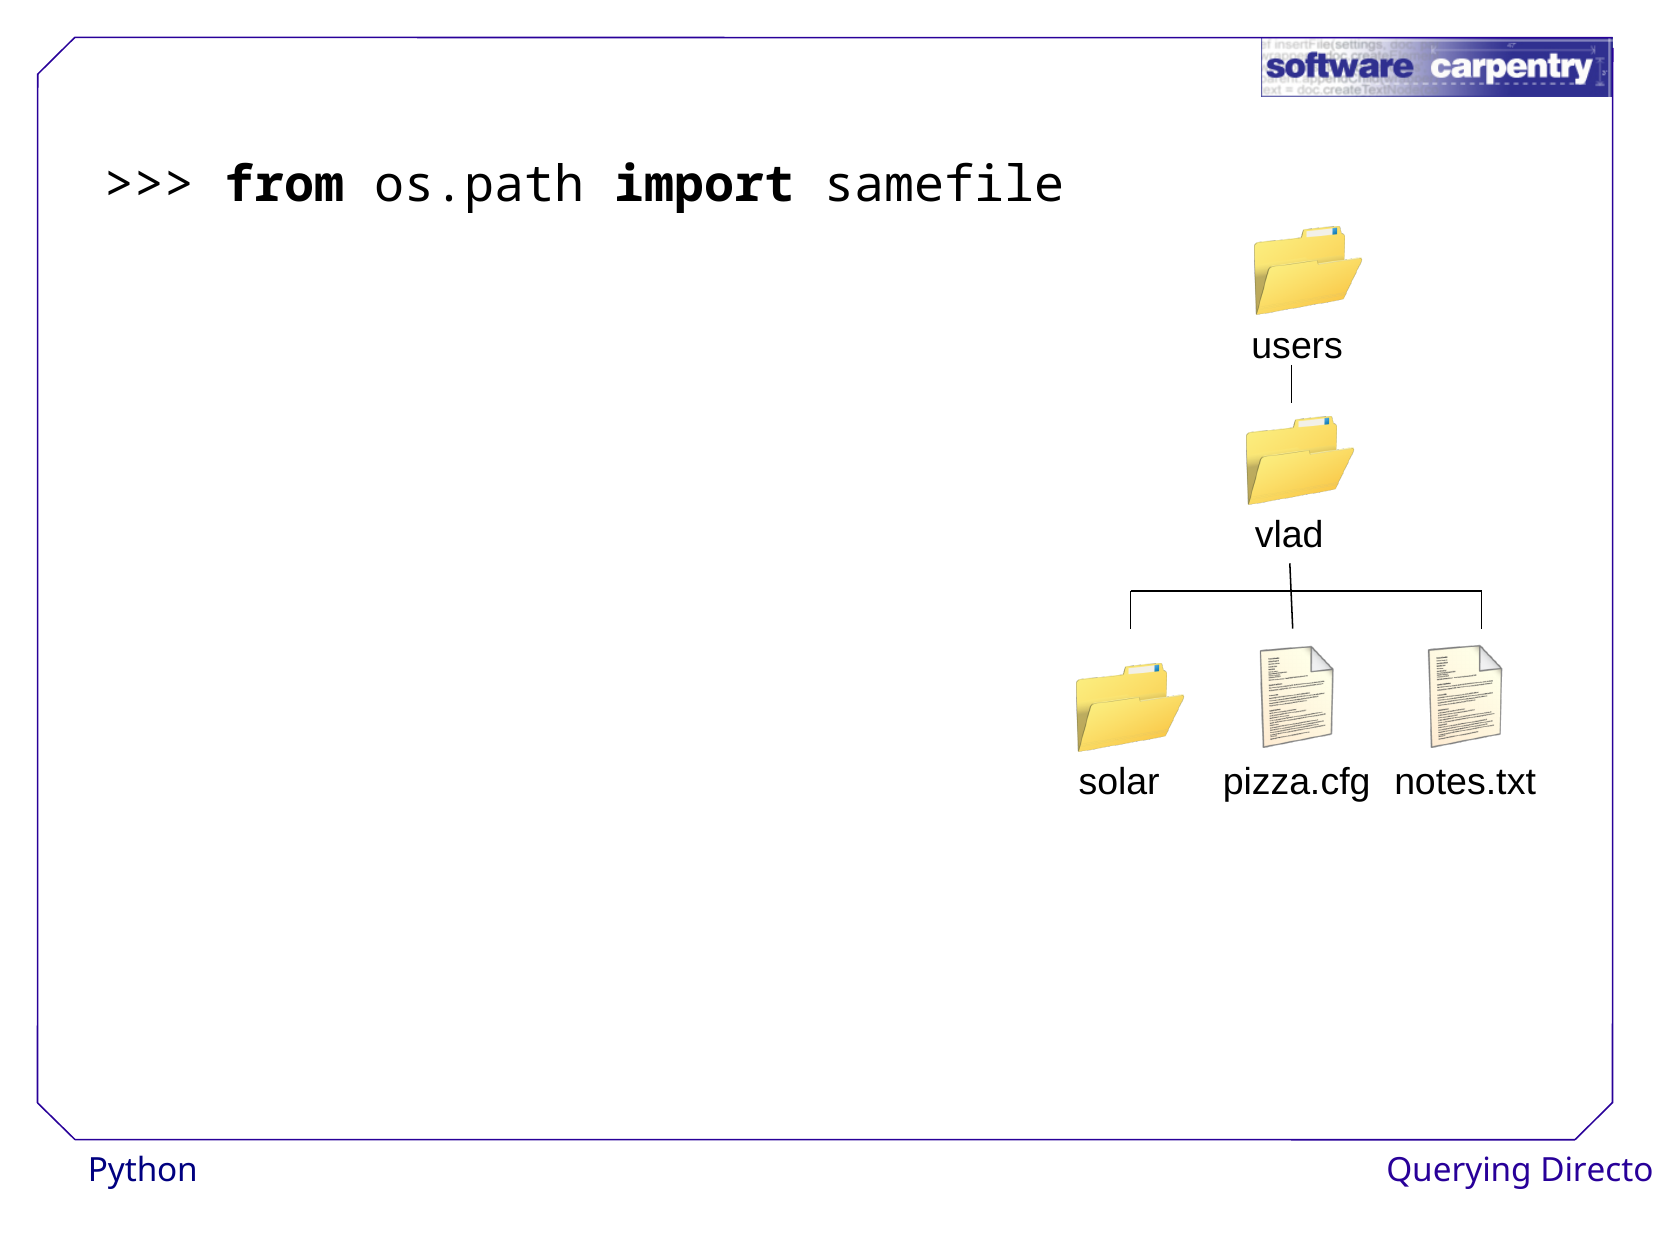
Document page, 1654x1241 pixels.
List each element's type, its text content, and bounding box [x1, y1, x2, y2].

text_box pizza.cfg [1208, 753, 1379, 811]
text_box solar [1063, 753, 1175, 811]
picture [1408, 638, 1523, 753]
picture [1261, 39, 1613, 97]
picture [1242, 402, 1358, 518]
picture [1240, 639, 1354, 753]
picture [1250, 212, 1366, 328]
picture [1072, 649, 1188, 765]
text_box notes.txt [1379, 753, 1552, 811]
text_box vlad [1240, 506, 1339, 564]
text_box users [1236, 316, 1358, 375]
text_box >>> from os.path import samefile [89, 128, 1512, 1037]
